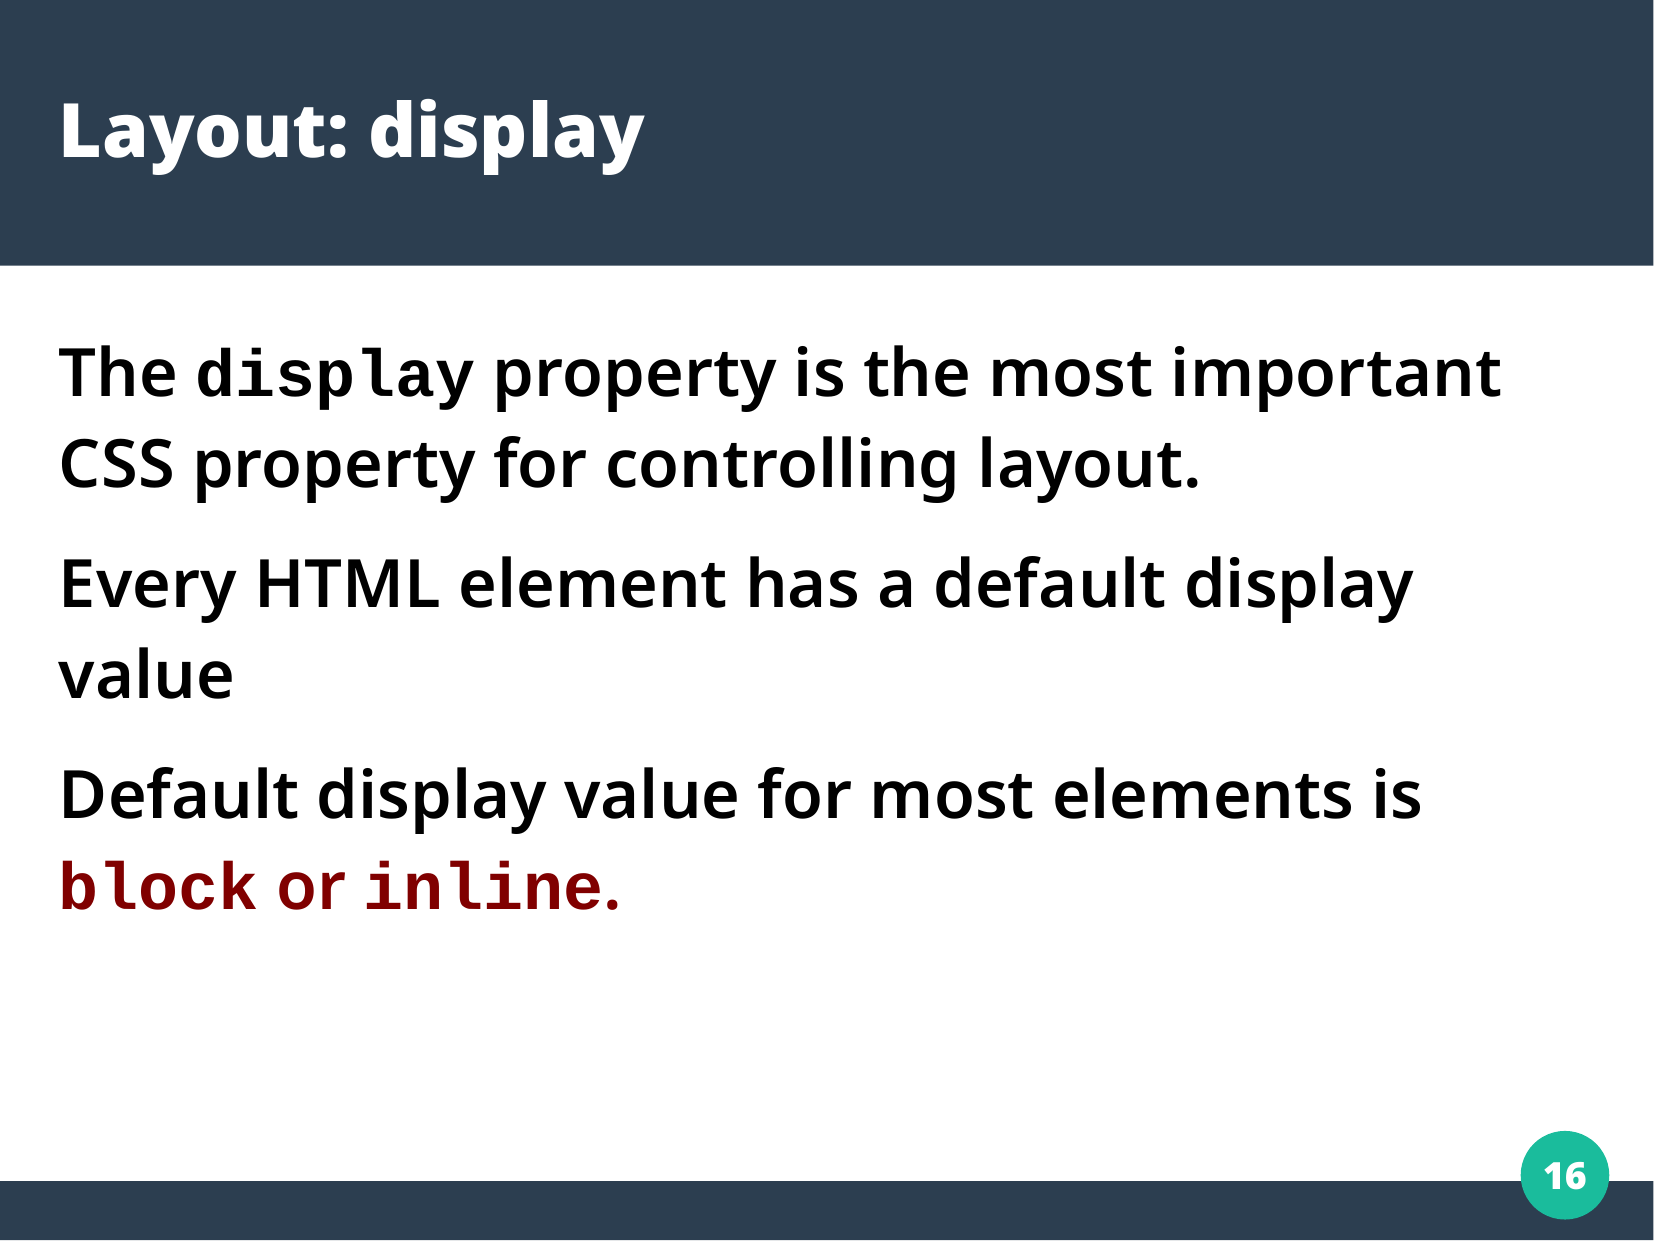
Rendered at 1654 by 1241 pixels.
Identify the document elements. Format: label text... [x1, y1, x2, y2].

list The display property is the most important CSS property for controlling layout. Every HTML element has a default display value Default display value for most elements is block or inline. [59, 324, 1595, 1152]
title Layout: display [59, 49, 1595, 207]
